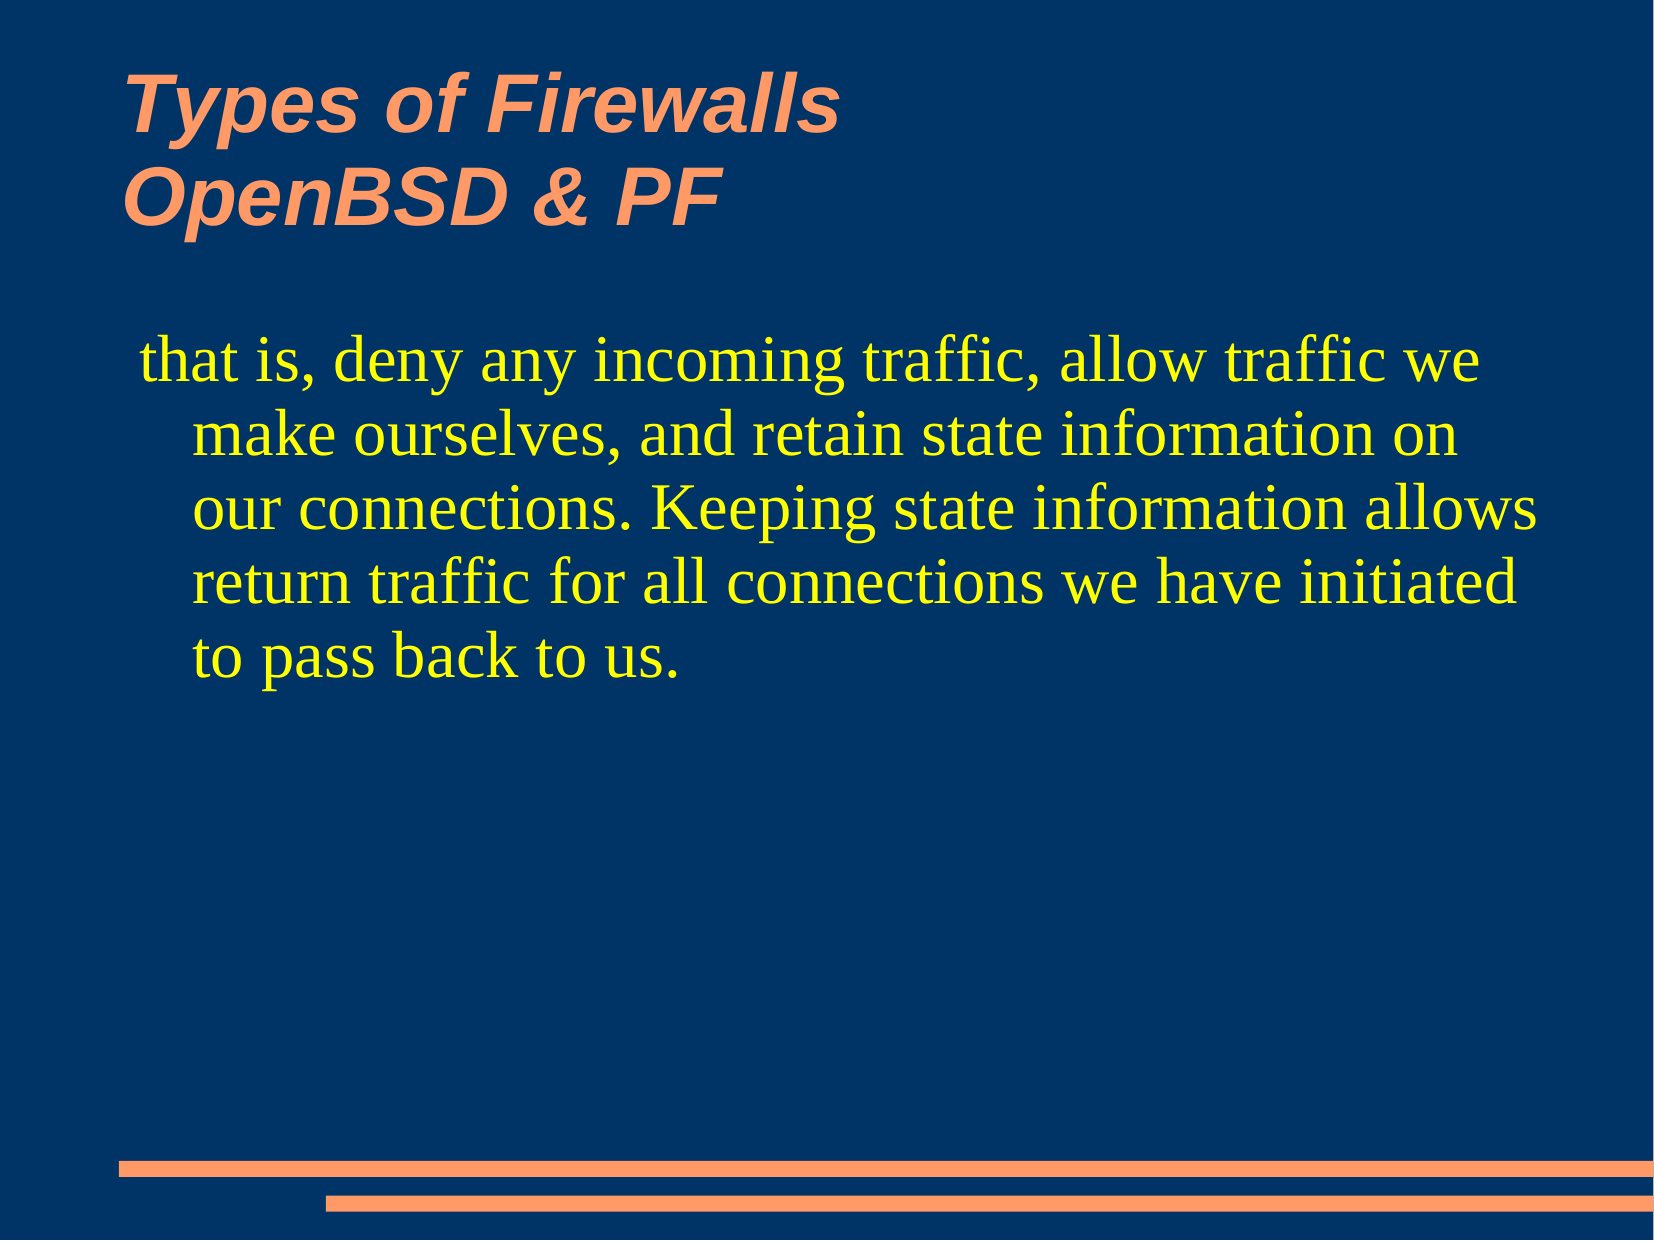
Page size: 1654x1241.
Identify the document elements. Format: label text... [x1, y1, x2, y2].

title Types of Firewalls OpenBSD & PF [121, 46, 1534, 254]
list that is, deny any incoming traffic, allow traffic we make ourselves, and retain state information on our connections. Keeping state information allows return traffic for all connections we have initiated to pass back to us. [121, 322, 1561, 1133]
